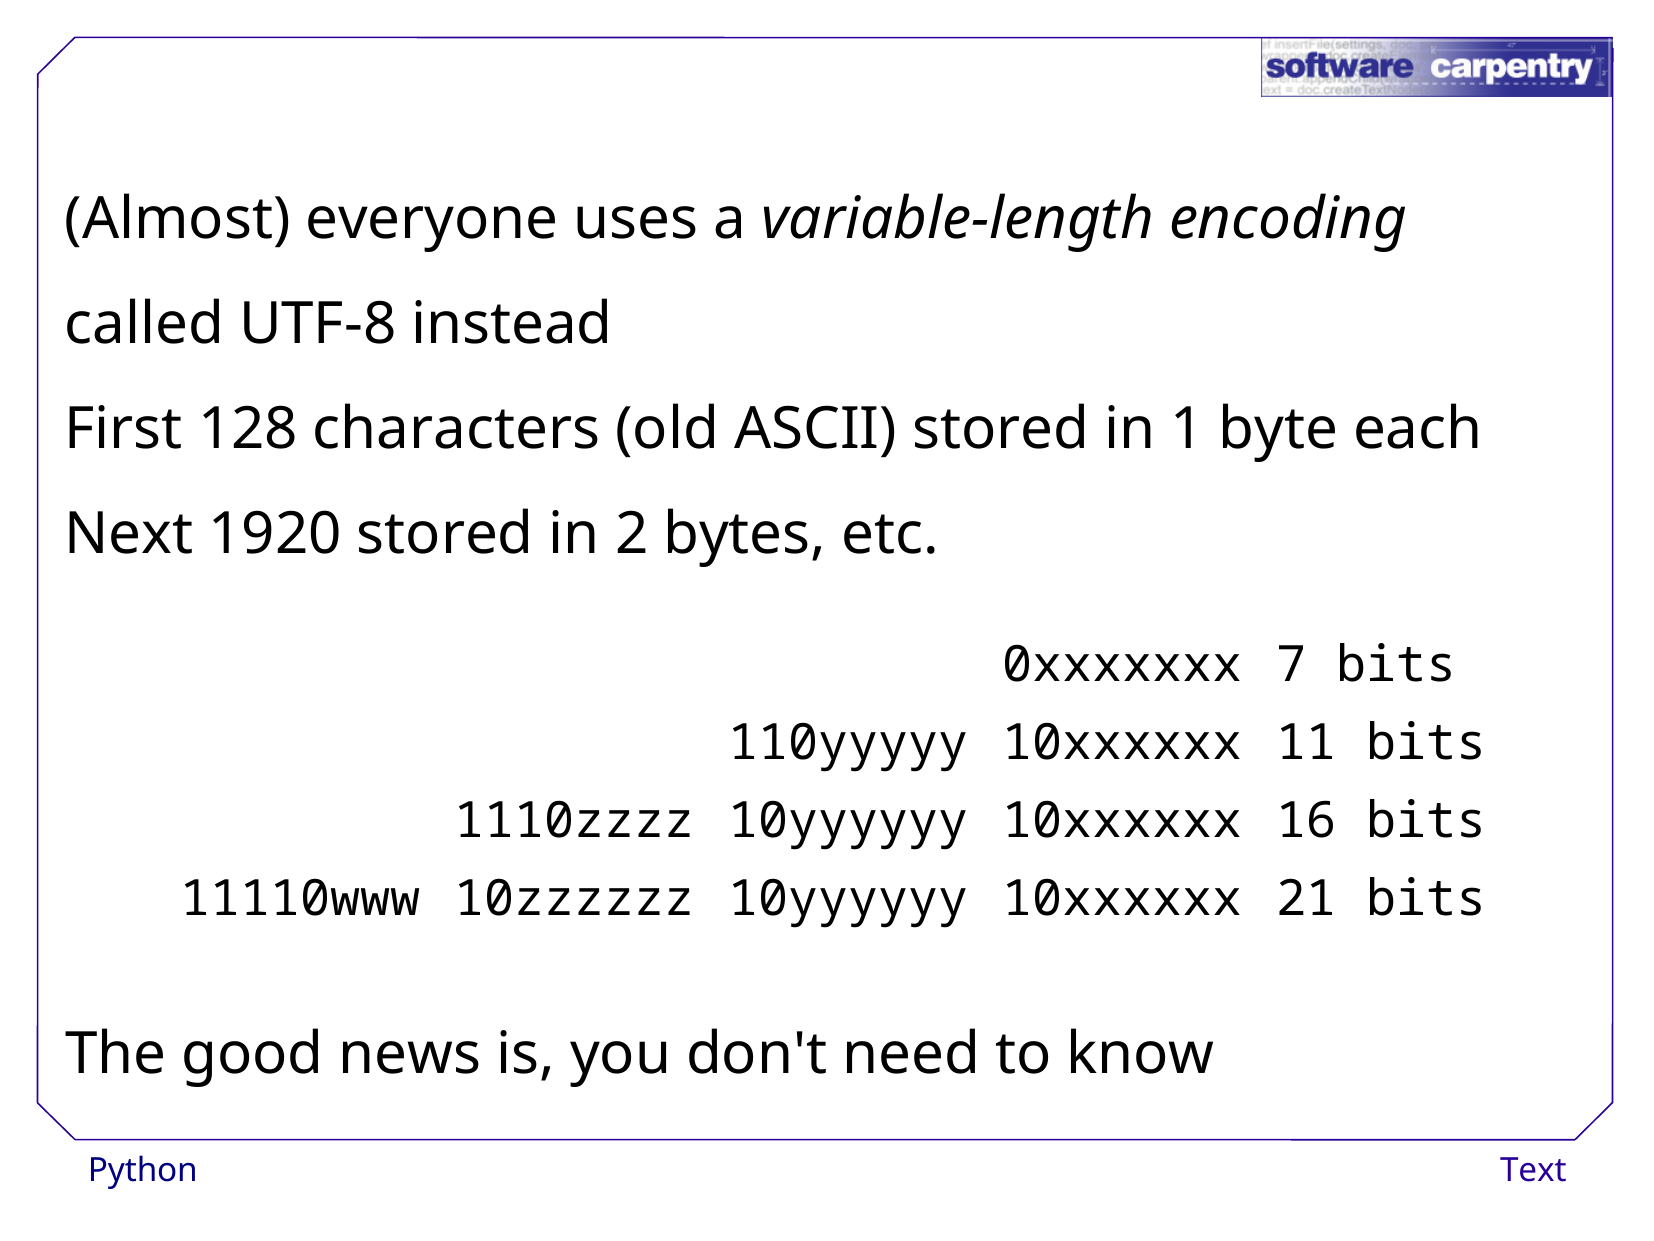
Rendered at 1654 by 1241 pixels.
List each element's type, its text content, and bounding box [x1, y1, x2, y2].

picture [1261, 39, 1613, 97]
table_cell 10xxxxxx [988, 864, 1261, 941]
table_cell [165, 708, 440, 786]
table_header 7 bits [1261, 630, 1536, 708]
table_cell 1110zzzz [440, 786, 714, 864]
table_header [440, 630, 714, 708]
table_header [714, 630, 988, 708]
table_header [165, 630, 440, 708]
table_header 0xxxxxxx [988, 630, 1261, 708]
table_cell 10xxxxxx [988, 708, 1261, 786]
table_cell 21 bits [1261, 864, 1536, 941]
table_cell 10yyyyyy [714, 786, 988, 864]
table_cell 110yyyyy [714, 708, 988, 786]
table_cell [440, 708, 714, 786]
table_cell 16 bits [1261, 786, 1536, 864]
text_box (Almost) everyone uses a variable-length encoding called UTF-8 instead First 128 characters (old ASCII) stored in 1 byte each Next 1920 stored in 2 bytes, etc. [49, 137, 1649, 574]
text_box The good news is, you don't need to know [50, 972, 1380, 1093]
table_cell [165, 786, 440, 864]
table_cell 10xxxxxx [988, 786, 1261, 864]
table_cell 11110www [165, 864, 440, 941]
table_cell 11 bits [1261, 708, 1536, 786]
table_cell 10zzzzzz [440, 864, 714, 941]
table_cell 10yyyyyy [714, 864, 988, 941]
